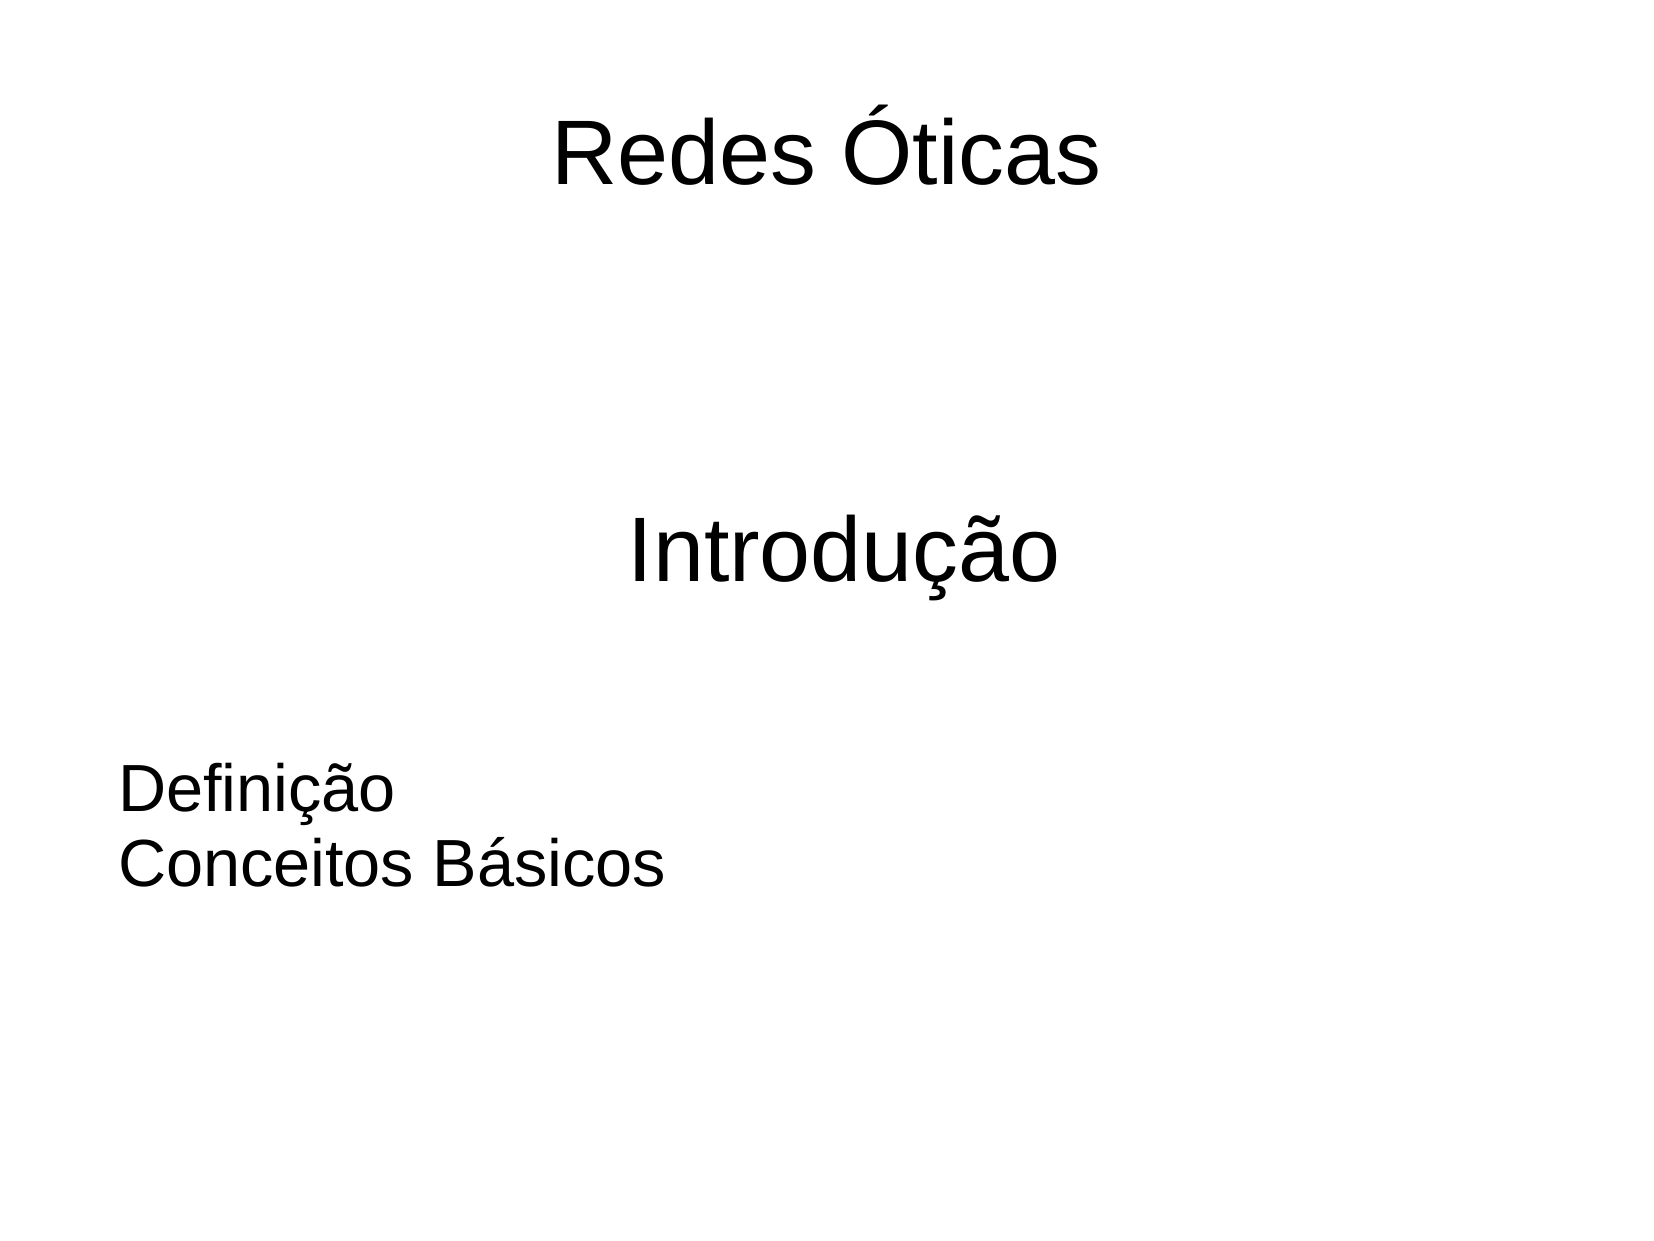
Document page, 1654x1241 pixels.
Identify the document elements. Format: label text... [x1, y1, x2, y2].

title Redes Óticas [82, 49, 1571, 257]
subtitle Introdução Definição Conceitos Básicos [82, 297, 1571, 1102]
